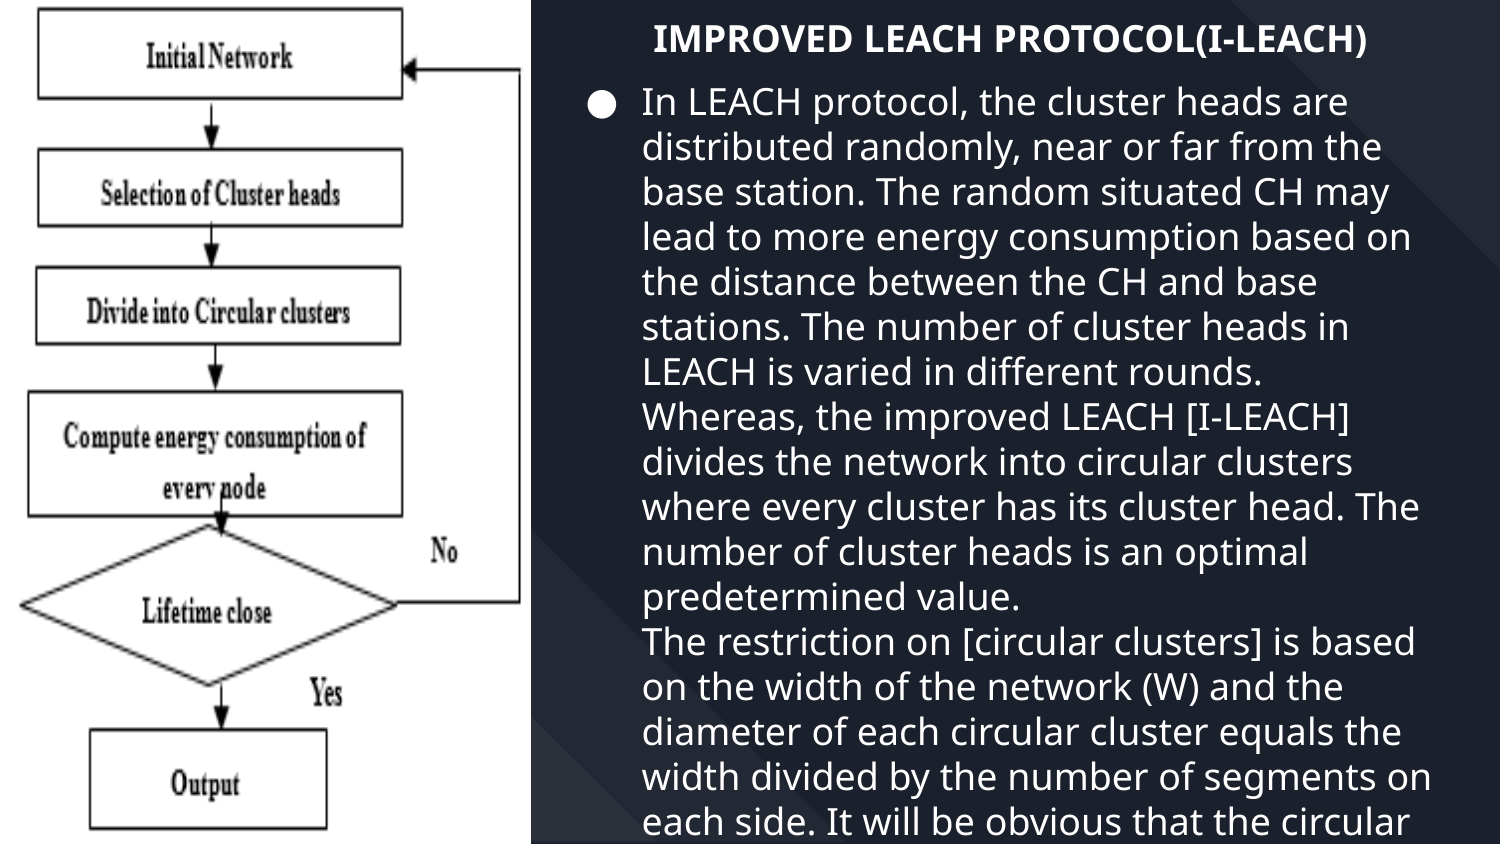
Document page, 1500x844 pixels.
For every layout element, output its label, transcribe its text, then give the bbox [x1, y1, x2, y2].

text_box IMPROVED LEACH PROTOCOL(I-LEACH) [638, 0, 1419, 63]
title In LEACH protocol, the cluster heads are distributed randomly, near or far from the base station. The random situated CH may lead to more energy consumption based on the distance between the CH and base stations. The number of cluster heads in LEACH is varied in different rounds. Whereas, the improved LEACH [I-LEACH] divides the network into circular clusters where every cluster has its cluster head. The number of cluster heads is an optimal predetermined value. The restriction on [circular clusters] is based on the width of the network (W) and the diameter of each circular cluster equals the width divided by the number of segments on each side. It will be obvious that the circular clustering will increase the lifetime of the network by organizing the process of sending packets to the base station or sink. [551, 63, 1472, 703]
picture [0, 0, 531, 844]
